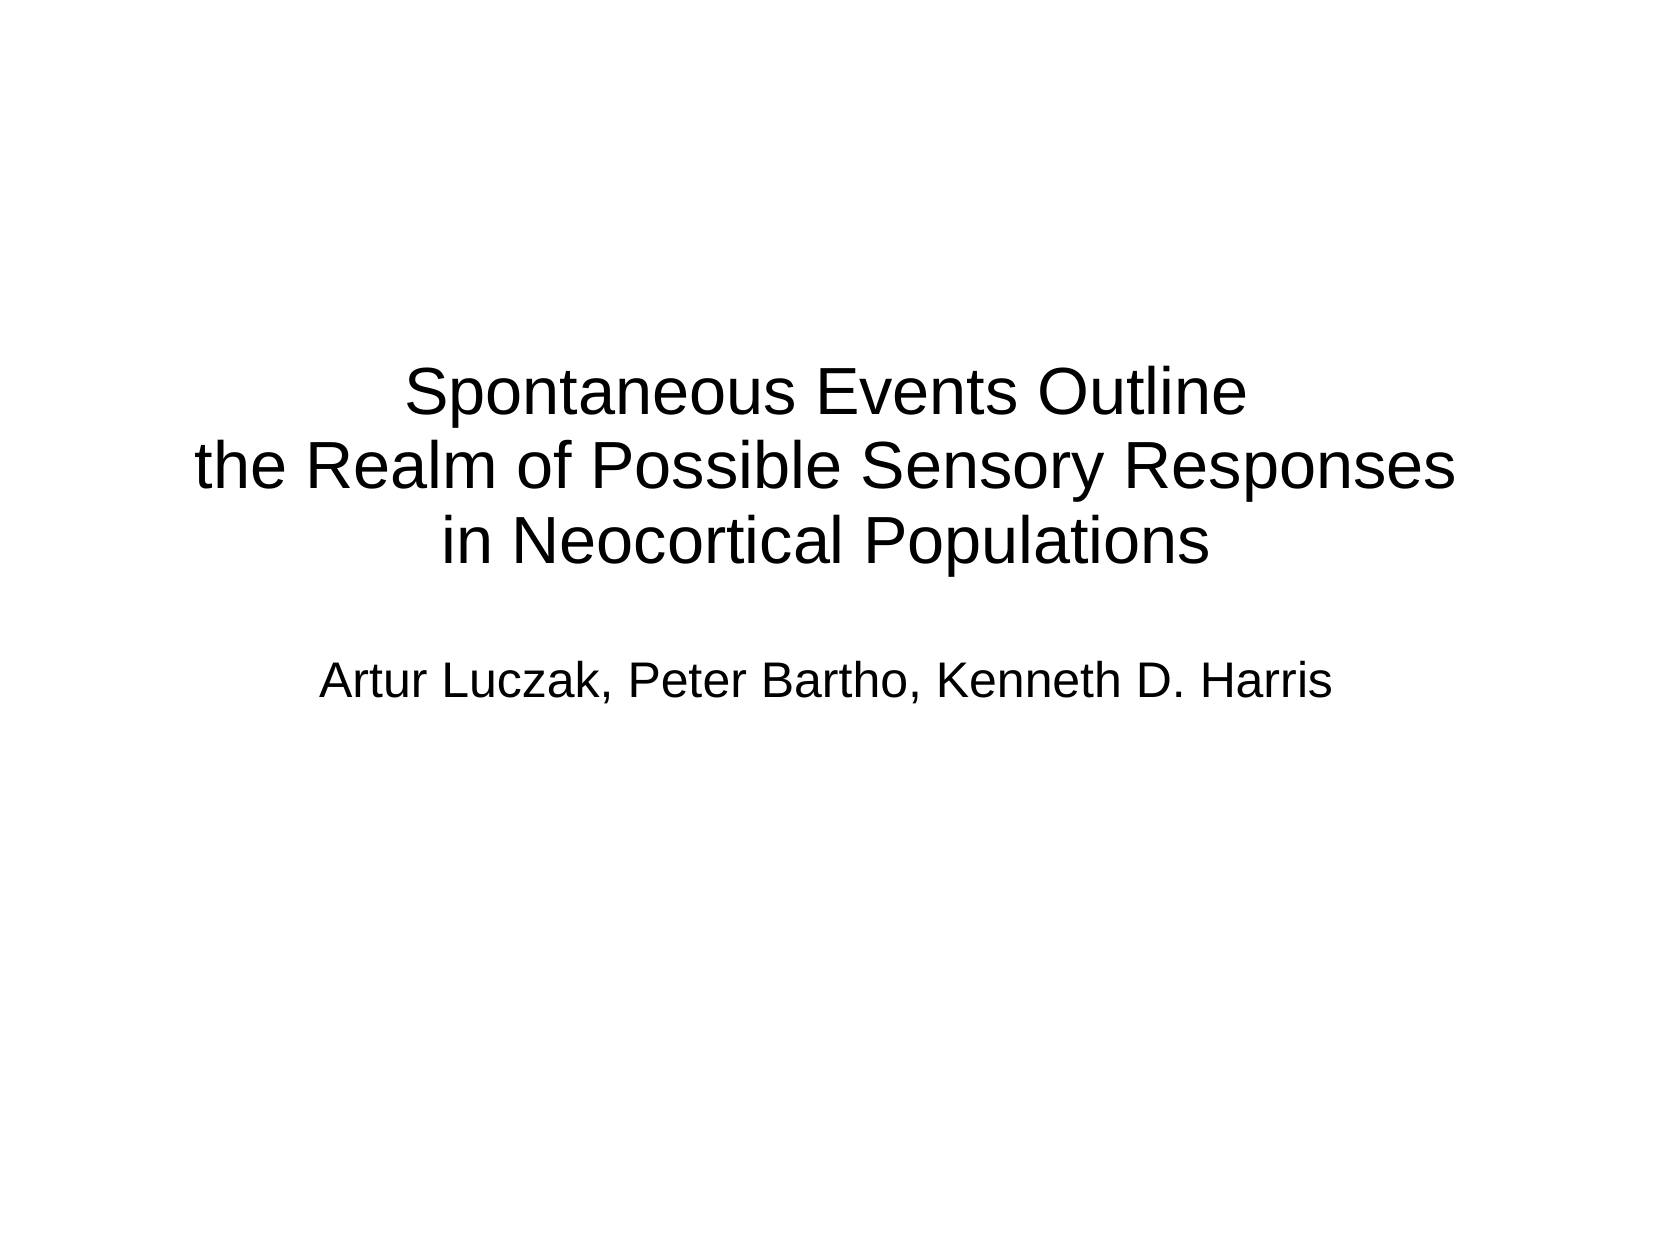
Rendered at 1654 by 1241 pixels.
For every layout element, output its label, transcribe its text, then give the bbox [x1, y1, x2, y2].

text_box Spontaneous Events Outline the Realm of Possible Sensory Responses in Neocortical Populations Artur Luczak, Peter Bartho, Kenneth D. Harris [82, 49, 1571, 1010]
